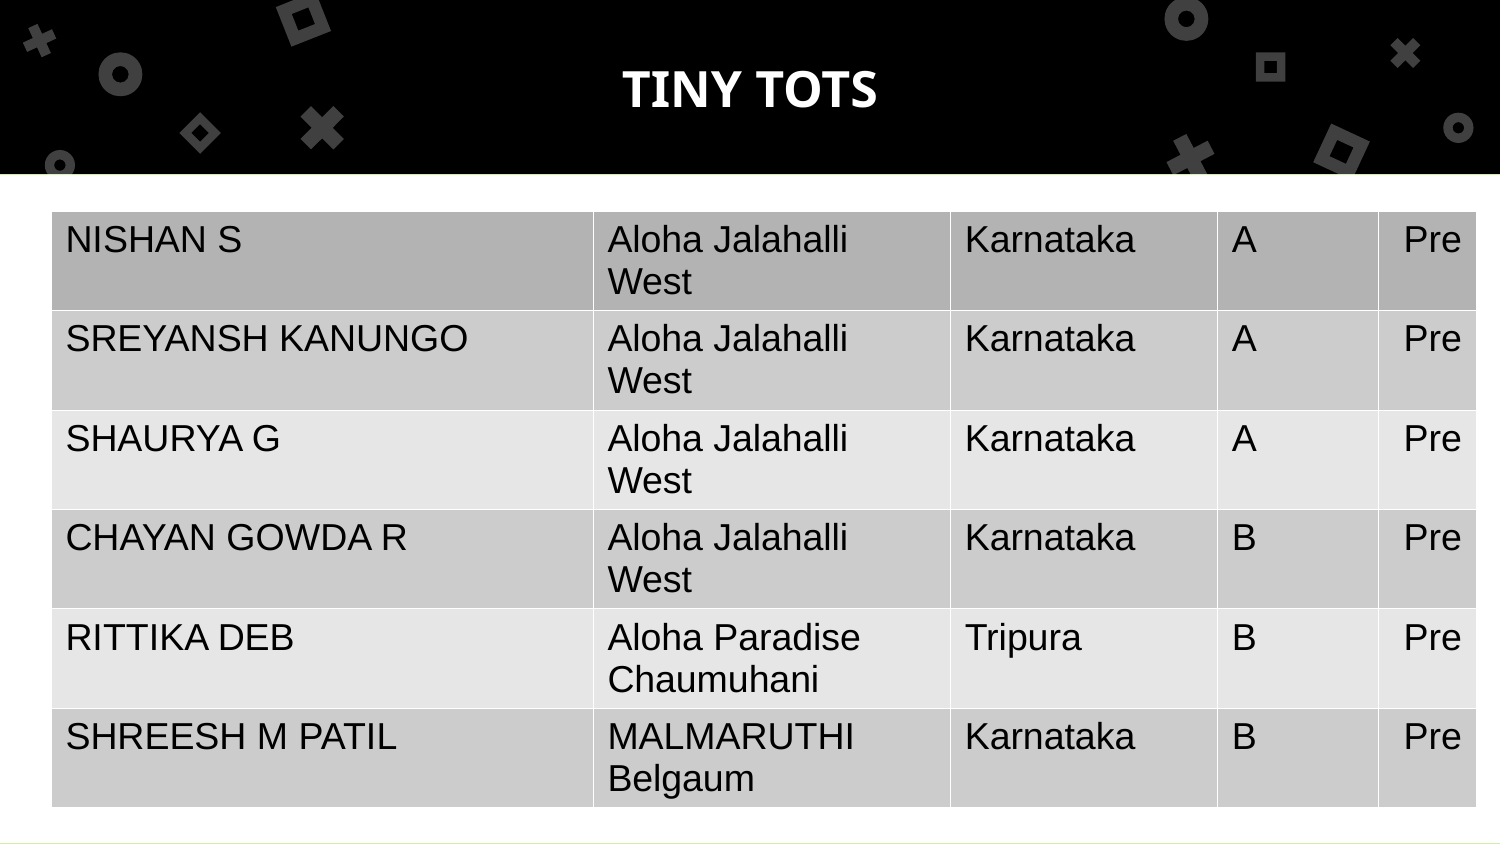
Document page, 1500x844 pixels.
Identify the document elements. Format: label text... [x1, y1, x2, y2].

table_cell Aloha Paradise Chaumuhani [594, 609, 950, 708]
table_cell SREYANSH KANUNGO [52, 311, 593, 410]
table_cell B [1218, 510, 1378, 608]
table_cell Pre [1379, 510, 1476, 608]
table_header NISHAN S [52, 212, 593, 310]
text_box TINY TOTS [75, 0, 1425, 175]
table_cell Pre [1379, 609, 1476, 708]
table_cell Tripura [951, 609, 1217, 708]
table_cell SHAURYA G [52, 411, 593, 509]
table_cell A [1218, 411, 1378, 509]
table_cell MALMARUTHI Belgaum [594, 709, 950, 807]
table_cell Karnataka [951, 411, 1217, 509]
table_header Aloha Jalahalli West [594, 212, 950, 310]
table_cell Aloha Jalahalli West [594, 411, 950, 509]
table_cell A [1218, 311, 1378, 410]
table_cell Aloha Jalahalli West [594, 311, 950, 410]
table_cell Pre [1379, 311, 1476, 410]
table_cell Karnataka [951, 709, 1217, 807]
table_cell Aloha Jalahalli West [594, 510, 950, 608]
table_cell RITTIKA DEB [52, 609, 593, 708]
table_cell Karnataka [951, 510, 1217, 608]
table_header Karnataka [951, 212, 1217, 310]
table_cell Pre [1379, 709, 1476, 807]
table_cell Pre [1379, 411, 1476, 509]
table_cell Karnataka [951, 311, 1217, 410]
table_header Pre [1379, 212, 1476, 310]
table_cell SHREESH M PATIL [52, 709, 593, 807]
table_header A [1218, 212, 1378, 310]
table_cell B [1218, 709, 1378, 807]
table_cell CHAYAN GOWDA R [52, 510, 593, 608]
table_cell B [1218, 609, 1378, 708]
